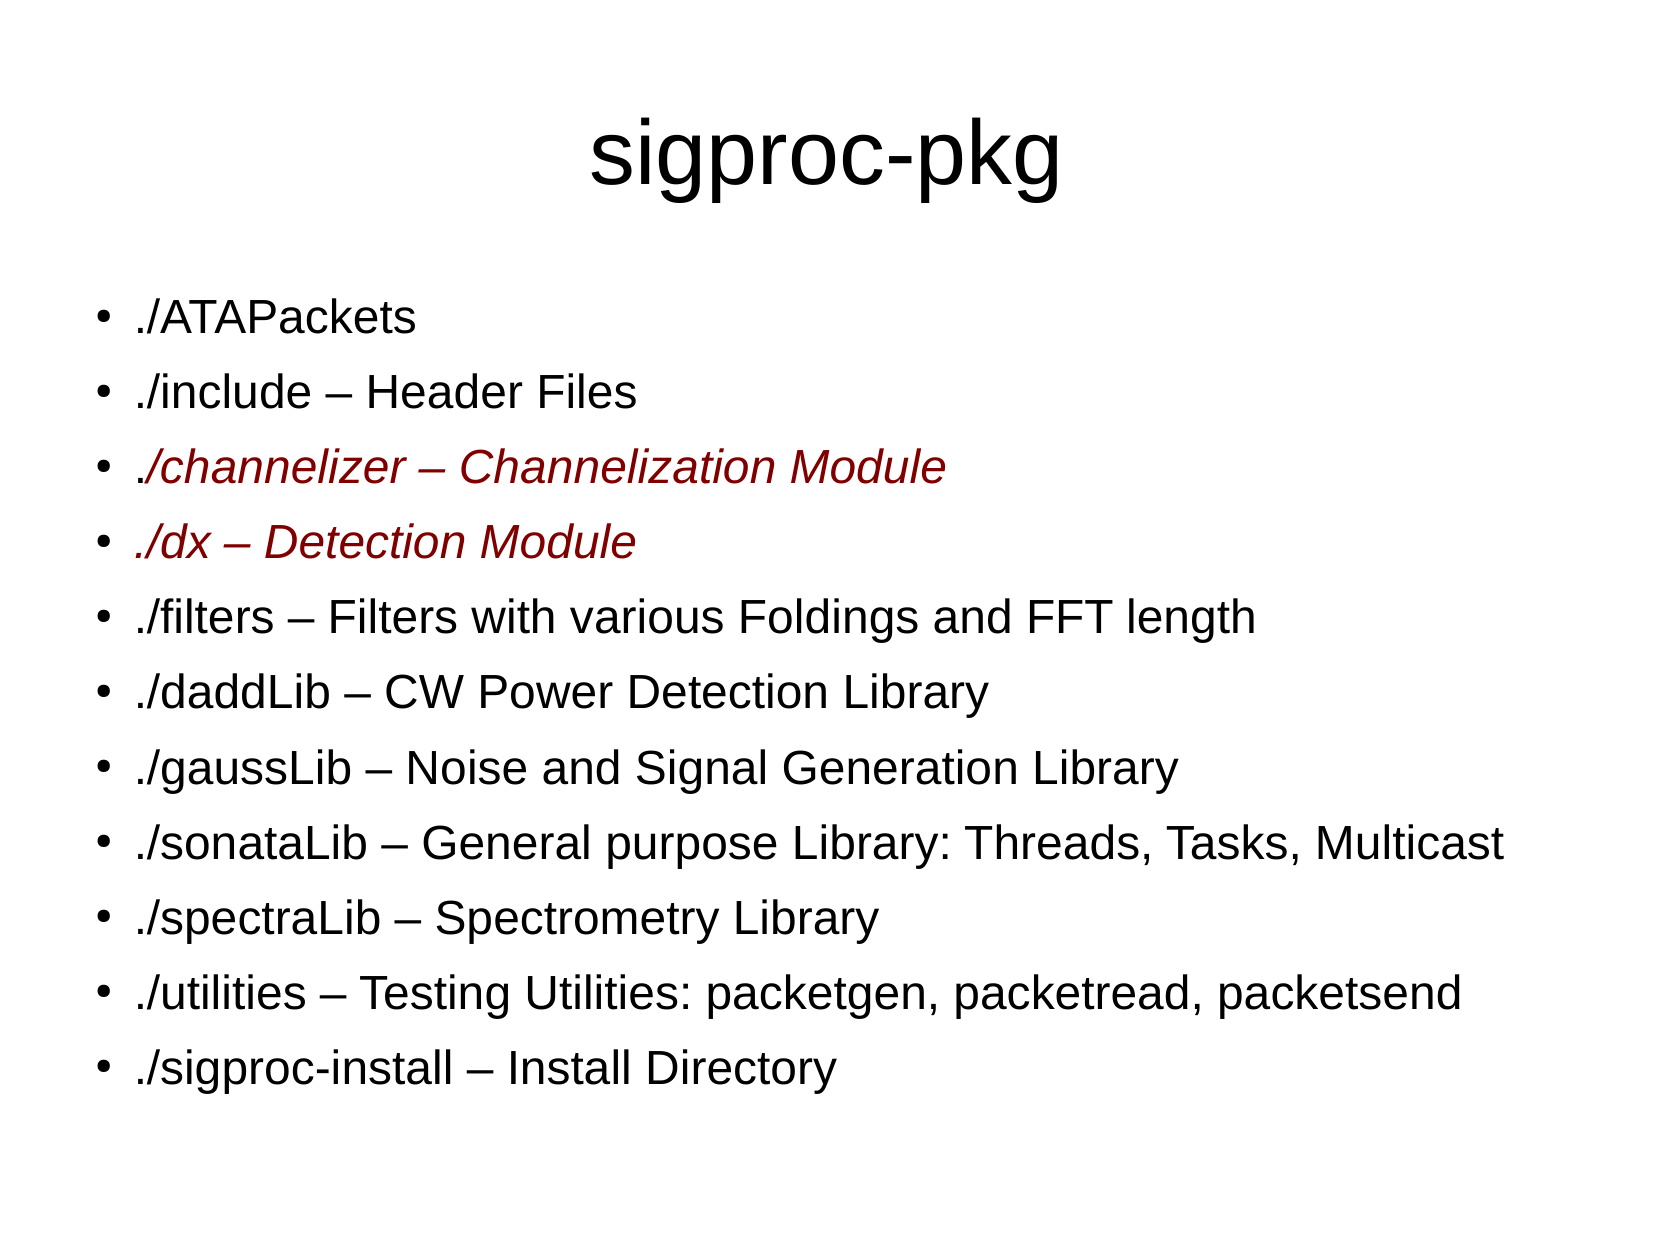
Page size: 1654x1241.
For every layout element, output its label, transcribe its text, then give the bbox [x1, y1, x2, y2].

list ./ATAPackets ./include – Header Files ./channelizer – Channelization Module ./dx – Detection Module ./filters – Filters with various Foldings and FFT length ./daddLib – CW Power Detection Library ./gaussLib – Noise and Signal Generation Library ./sonataLib – General purpose Library: Threads, Tasks, Multicast ./spectraLib – Spectrometry Library ./utilities – Testing Utilities: packetgen, packetread, packetsend ./sigproc-install – Install Directory [82, 290, 1571, 1109]
title sigproc-pkg [82, 56, 1571, 250]
